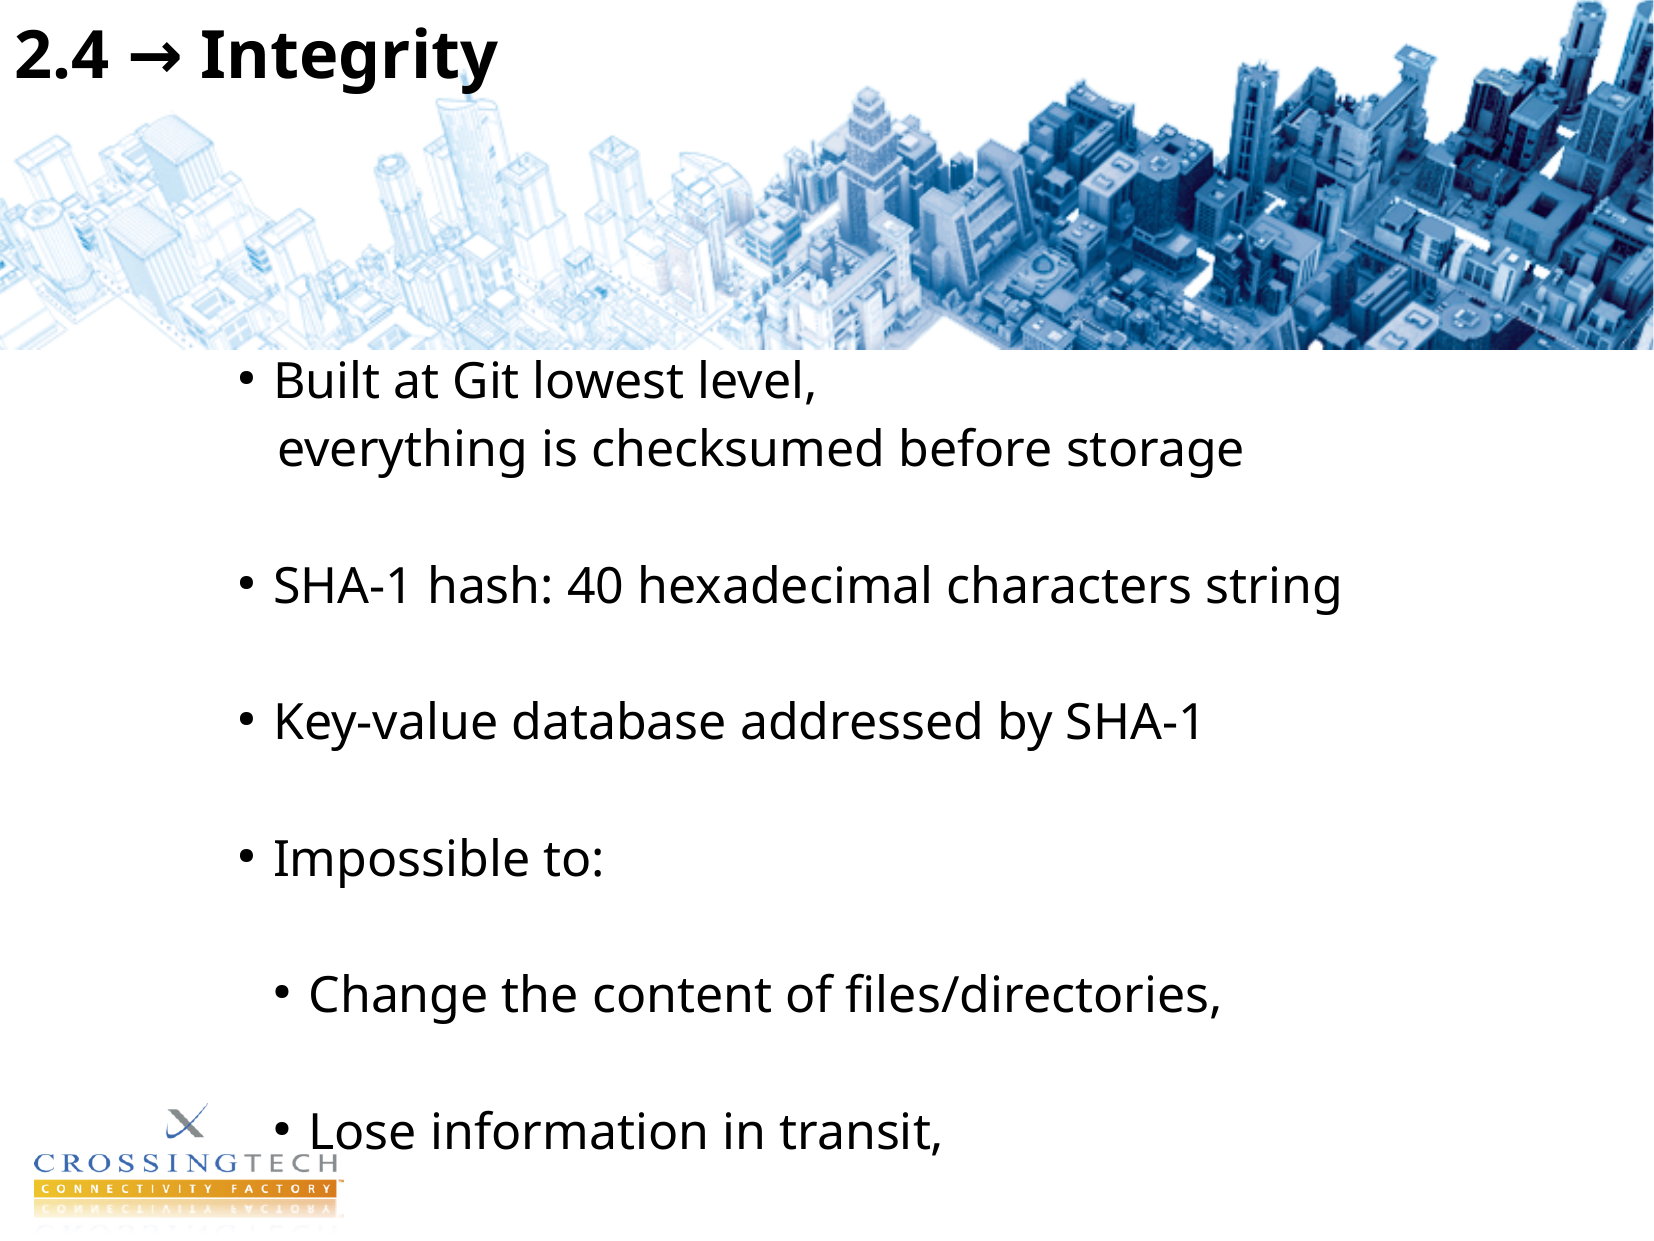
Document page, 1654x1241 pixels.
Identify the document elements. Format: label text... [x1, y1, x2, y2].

picture [34, 1103, 344, 1237]
text_box Built at Git lowest level, everything is checksumed before storage SHA-1 hash: 40 hexadecimal characters string Key-value database addressed by SHA-1 Impossible to: Change the content of files/directories, Lose information in transit, Corrupt [187, 337, 1614, 1168]
text_box 2.4 → Integrity [0, 0, 632, 93]
picture [0, 0, 1654, 350]
